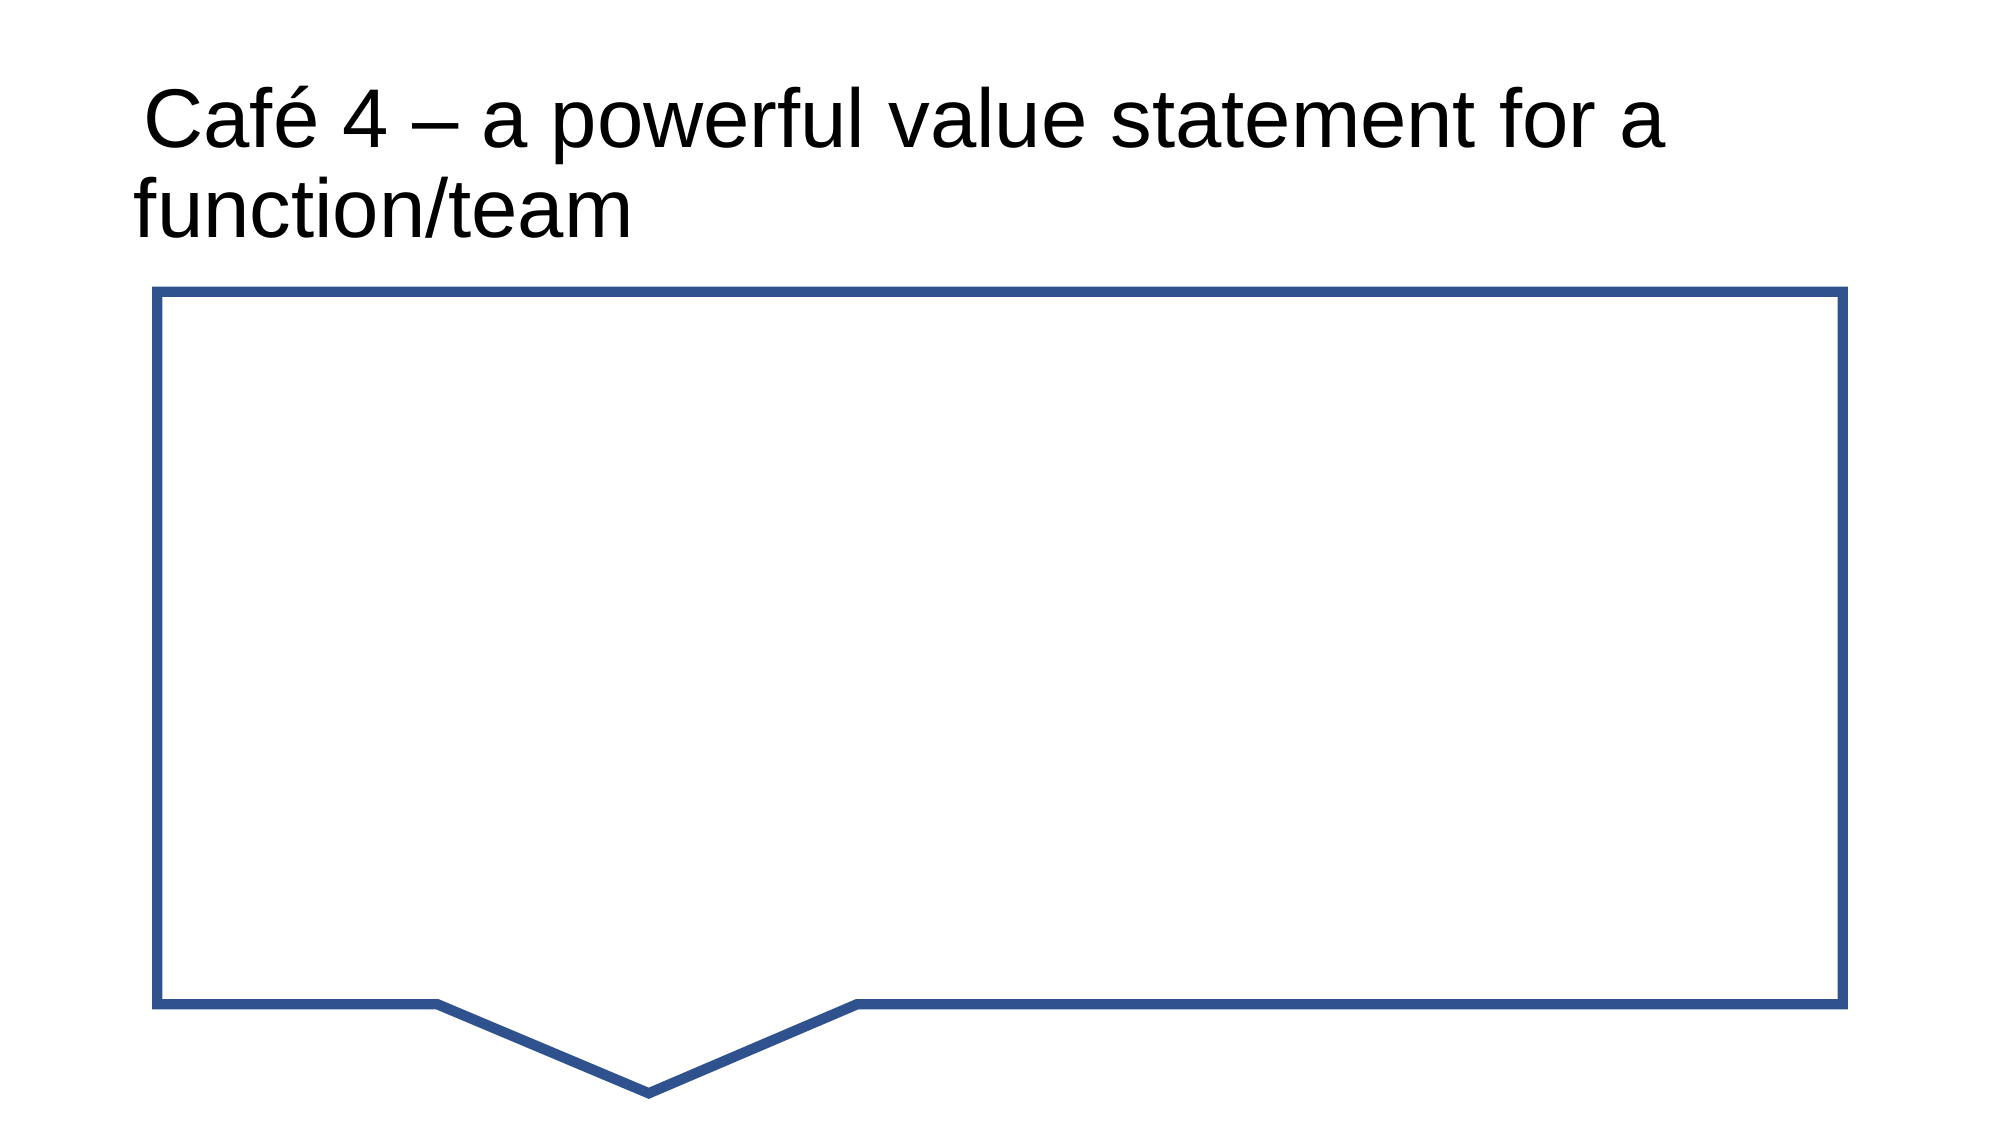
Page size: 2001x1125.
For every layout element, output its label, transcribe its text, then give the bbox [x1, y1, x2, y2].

title Café 4 – a powerful value statement for a function/team [119, 66, 1750, 263]
